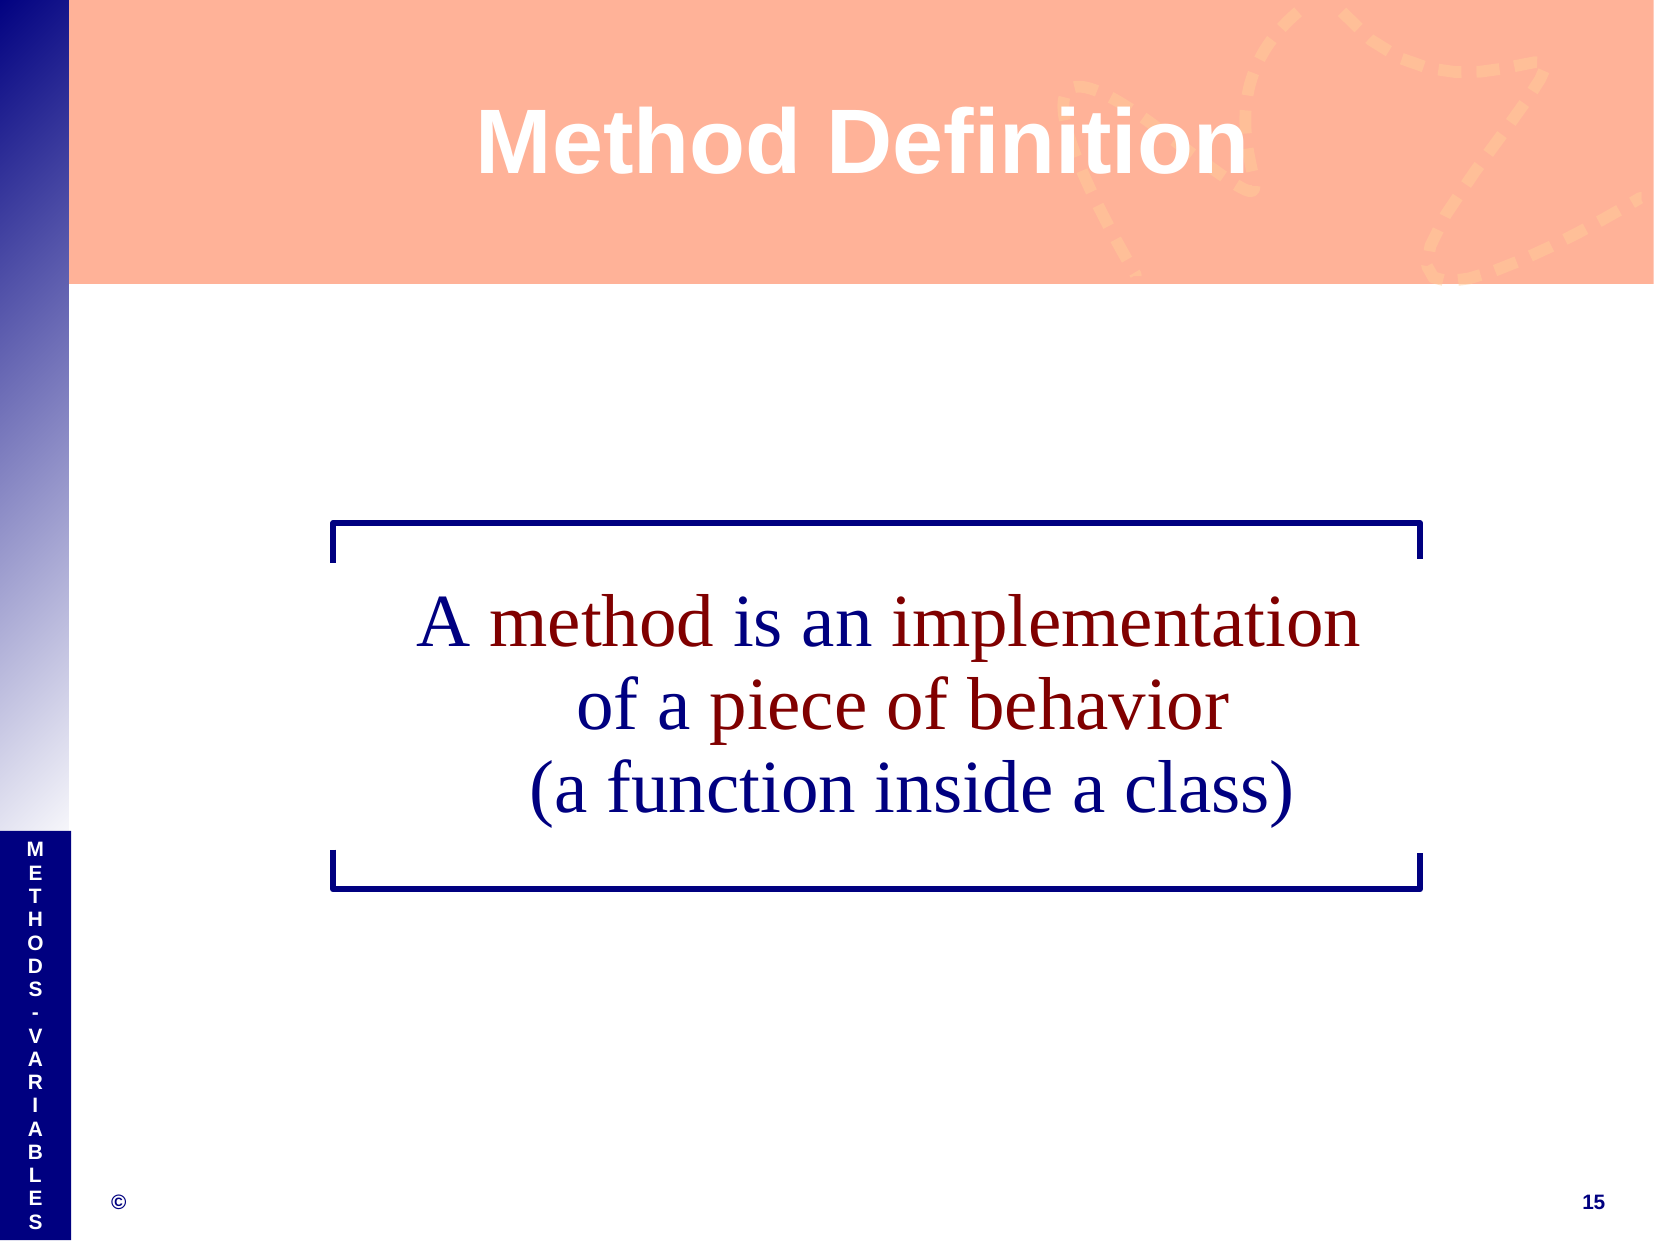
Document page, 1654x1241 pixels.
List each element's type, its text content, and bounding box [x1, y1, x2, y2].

title Method Definition [109, 37, 1617, 246]
text_box M E T H O D S - V A R I A B L E S [0, 830, 71, 1241]
text_box A method is an implementation of a piece of behavior (a function inside a class) [352, 496, 1401, 913]
